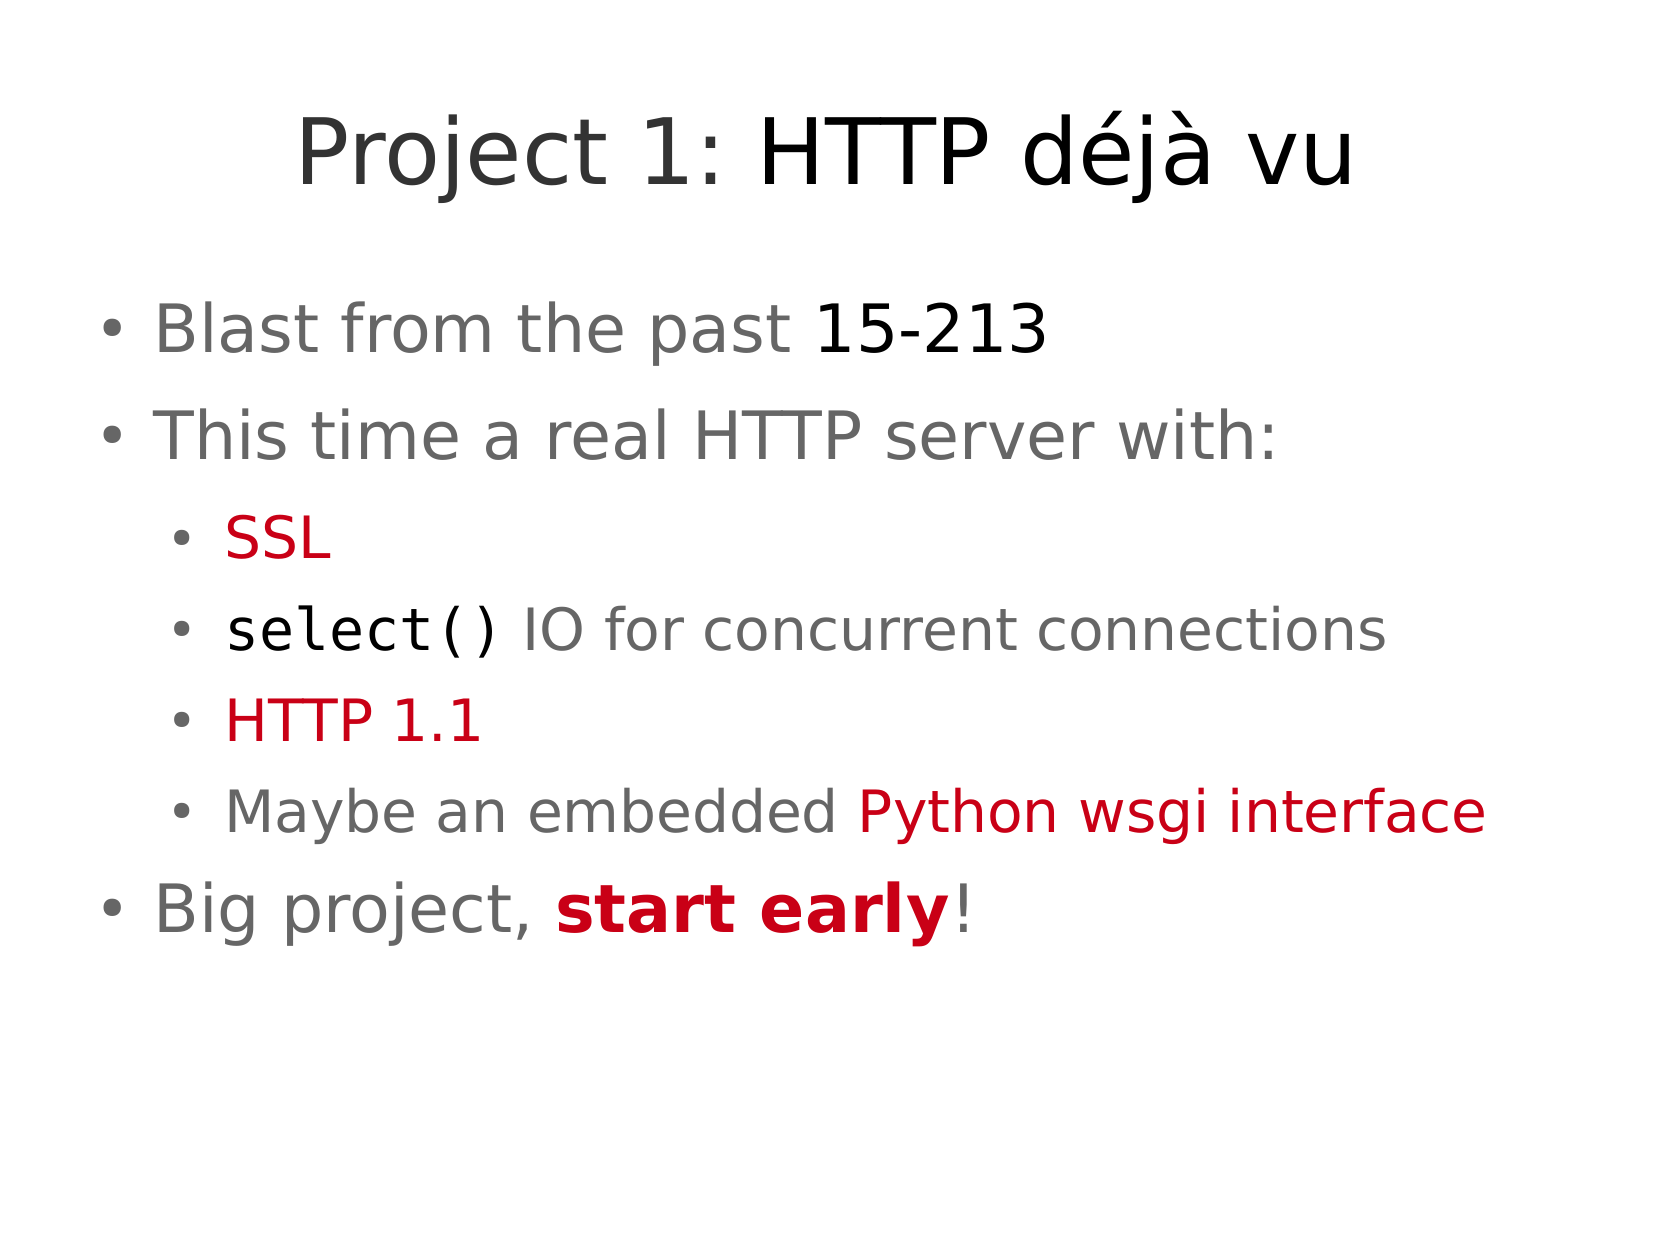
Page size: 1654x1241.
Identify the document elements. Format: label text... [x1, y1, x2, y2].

list Blast from the past 15-213 This time a real HTTP server with: SSL select() IO for concurrent connections HTTP 1.1 Maybe an embedded Python wsgi interface Big project, start early! [82, 290, 1571, 1109]
title Project 1: HTTP déjà vu [82, 49, 1571, 257]
